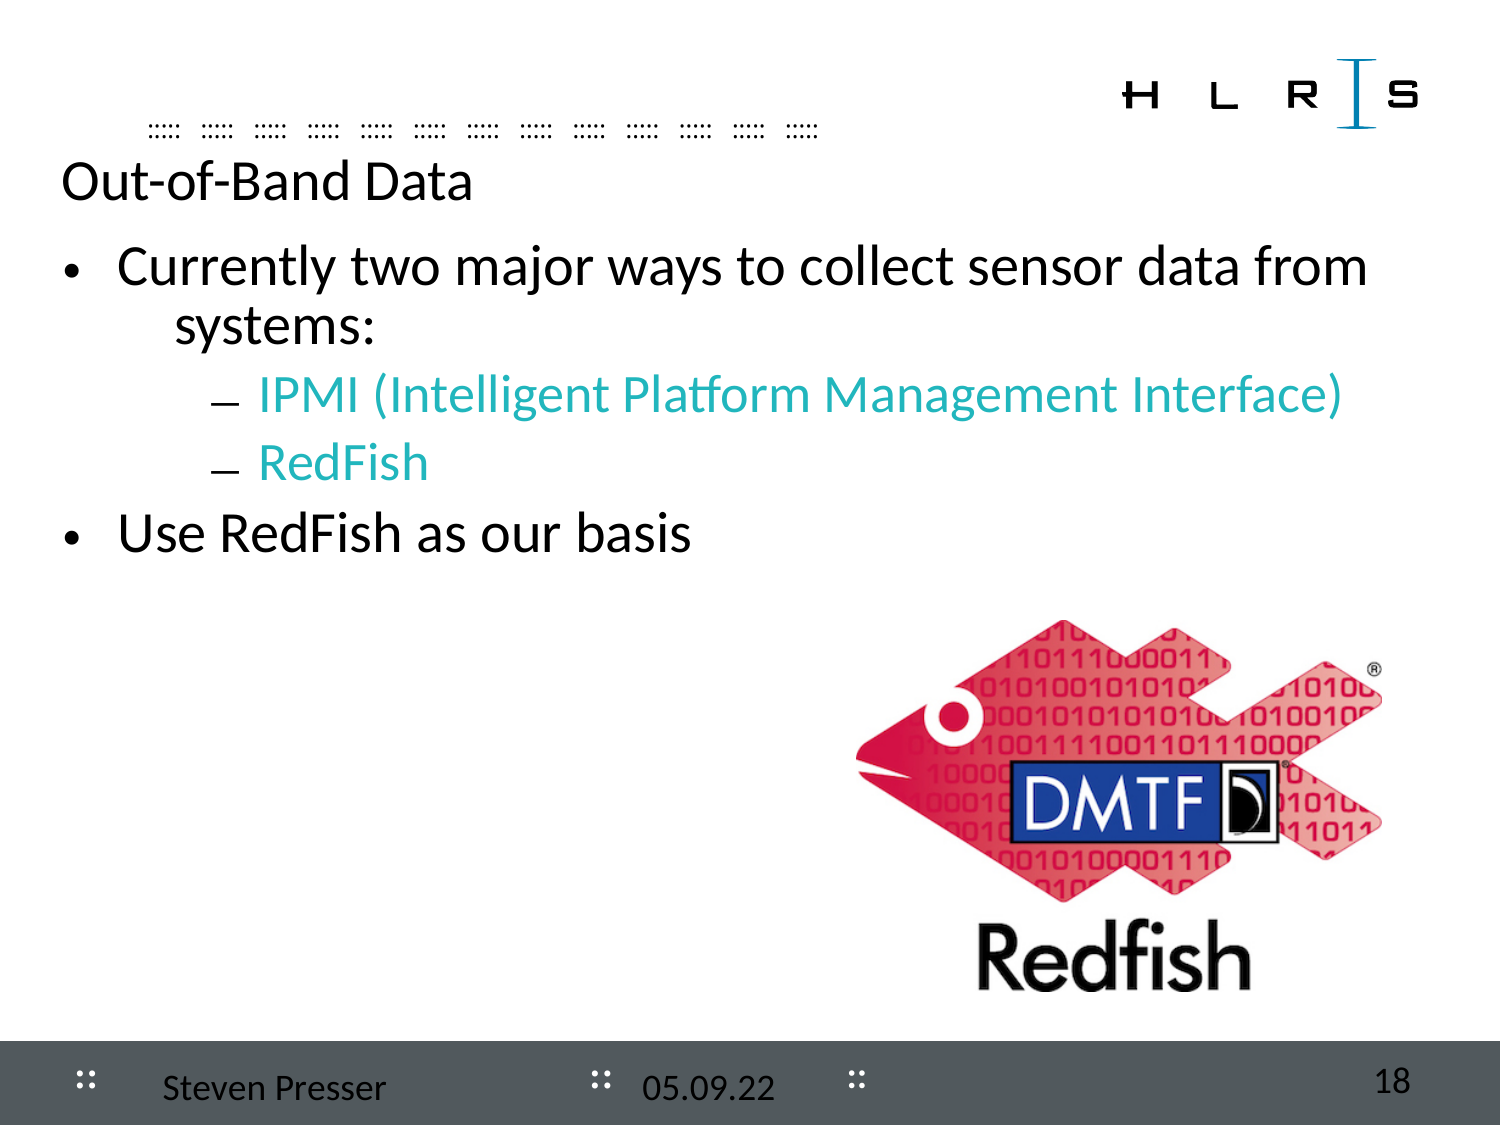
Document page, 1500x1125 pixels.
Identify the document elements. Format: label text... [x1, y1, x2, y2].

title Out-of-Band Data [46, 108, 1464, 234]
picture [1360, 59, 1418, 108]
list Currently two major ways to collect sensor data from systems: IPMI (Intelligent Platform Management Interface) RedFish Use RedFish as our basis [46, 234, 1464, 977]
picture [856, 620, 1382, 992]
picture [1122, 59, 1353, 108]
